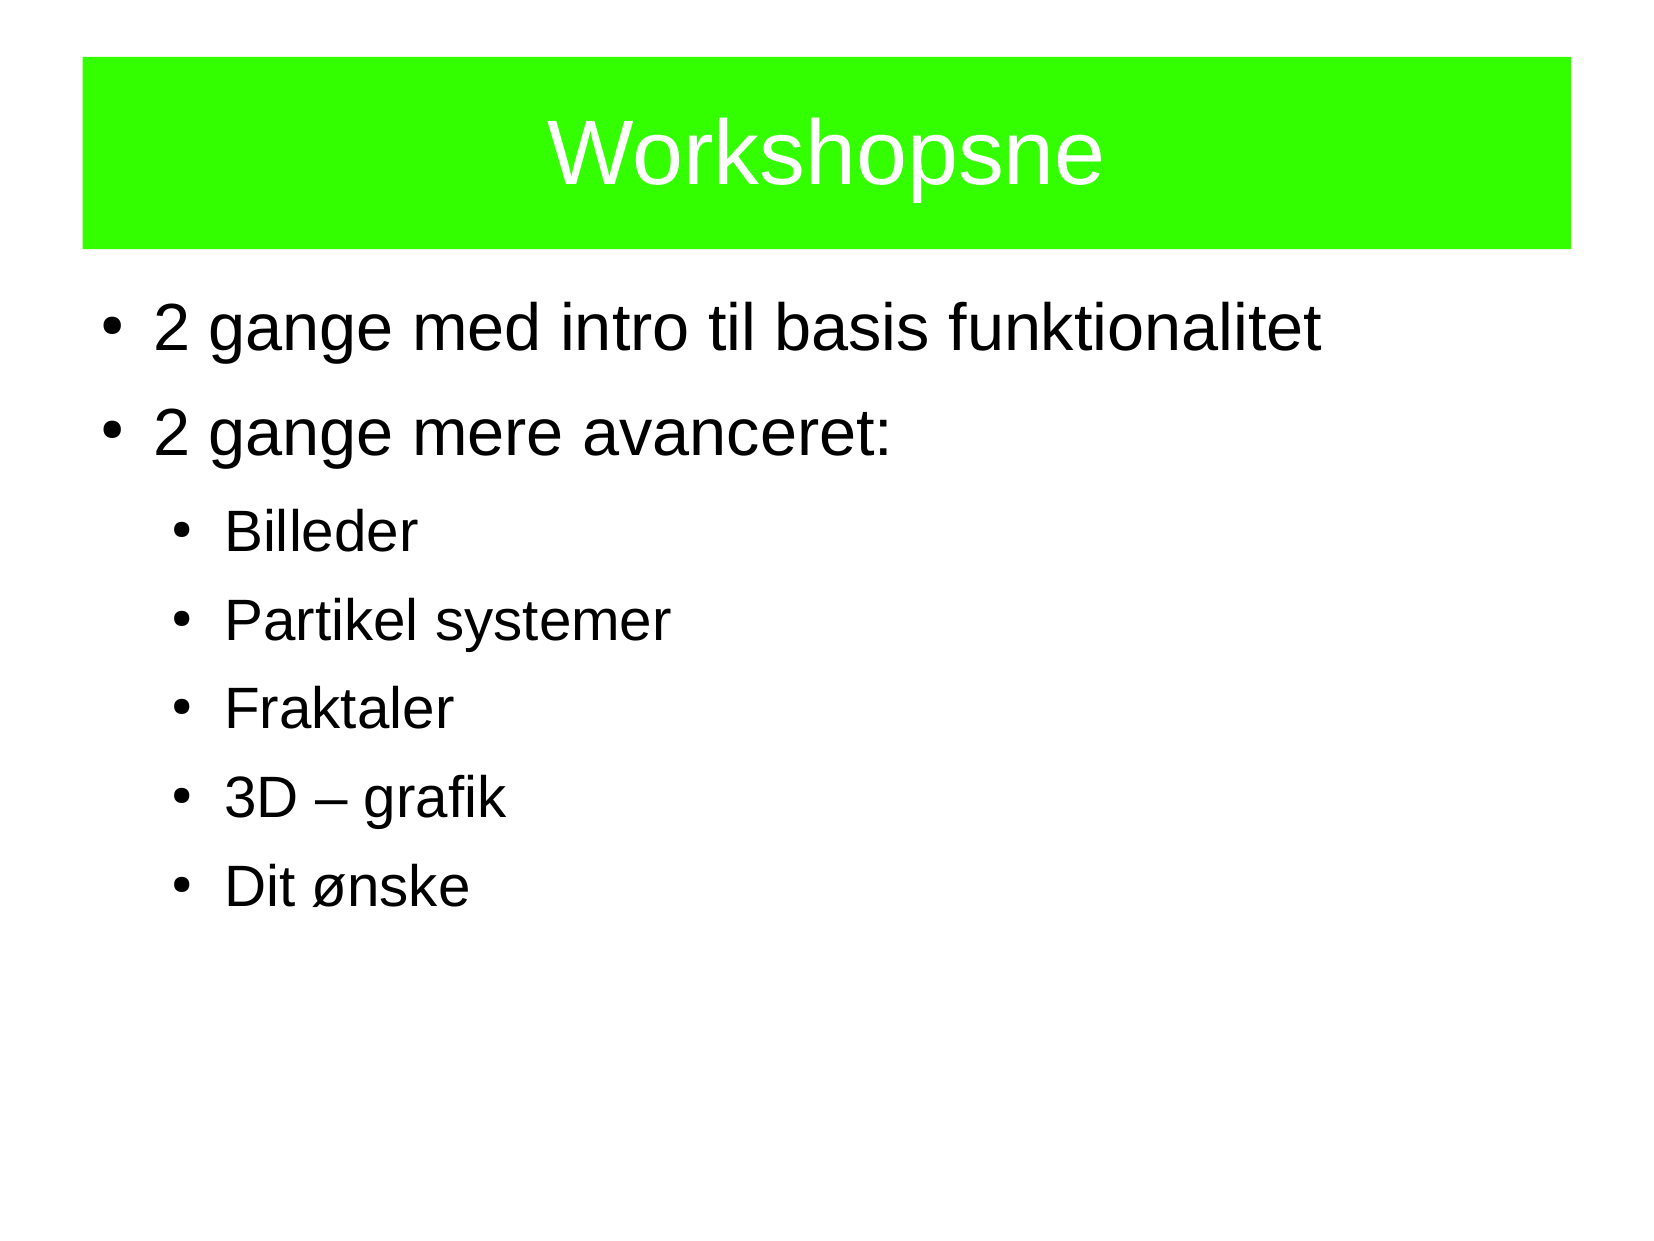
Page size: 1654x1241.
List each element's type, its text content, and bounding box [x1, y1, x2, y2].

list 2 gange med intro til basis funktionalitet 2 gange mere avanceret: Billeder Partikel systemer Fraktaler 3D – grafik Dit ønske [82, 290, 1571, 1109]
title Workshopsne [82, 56, 1571, 250]
